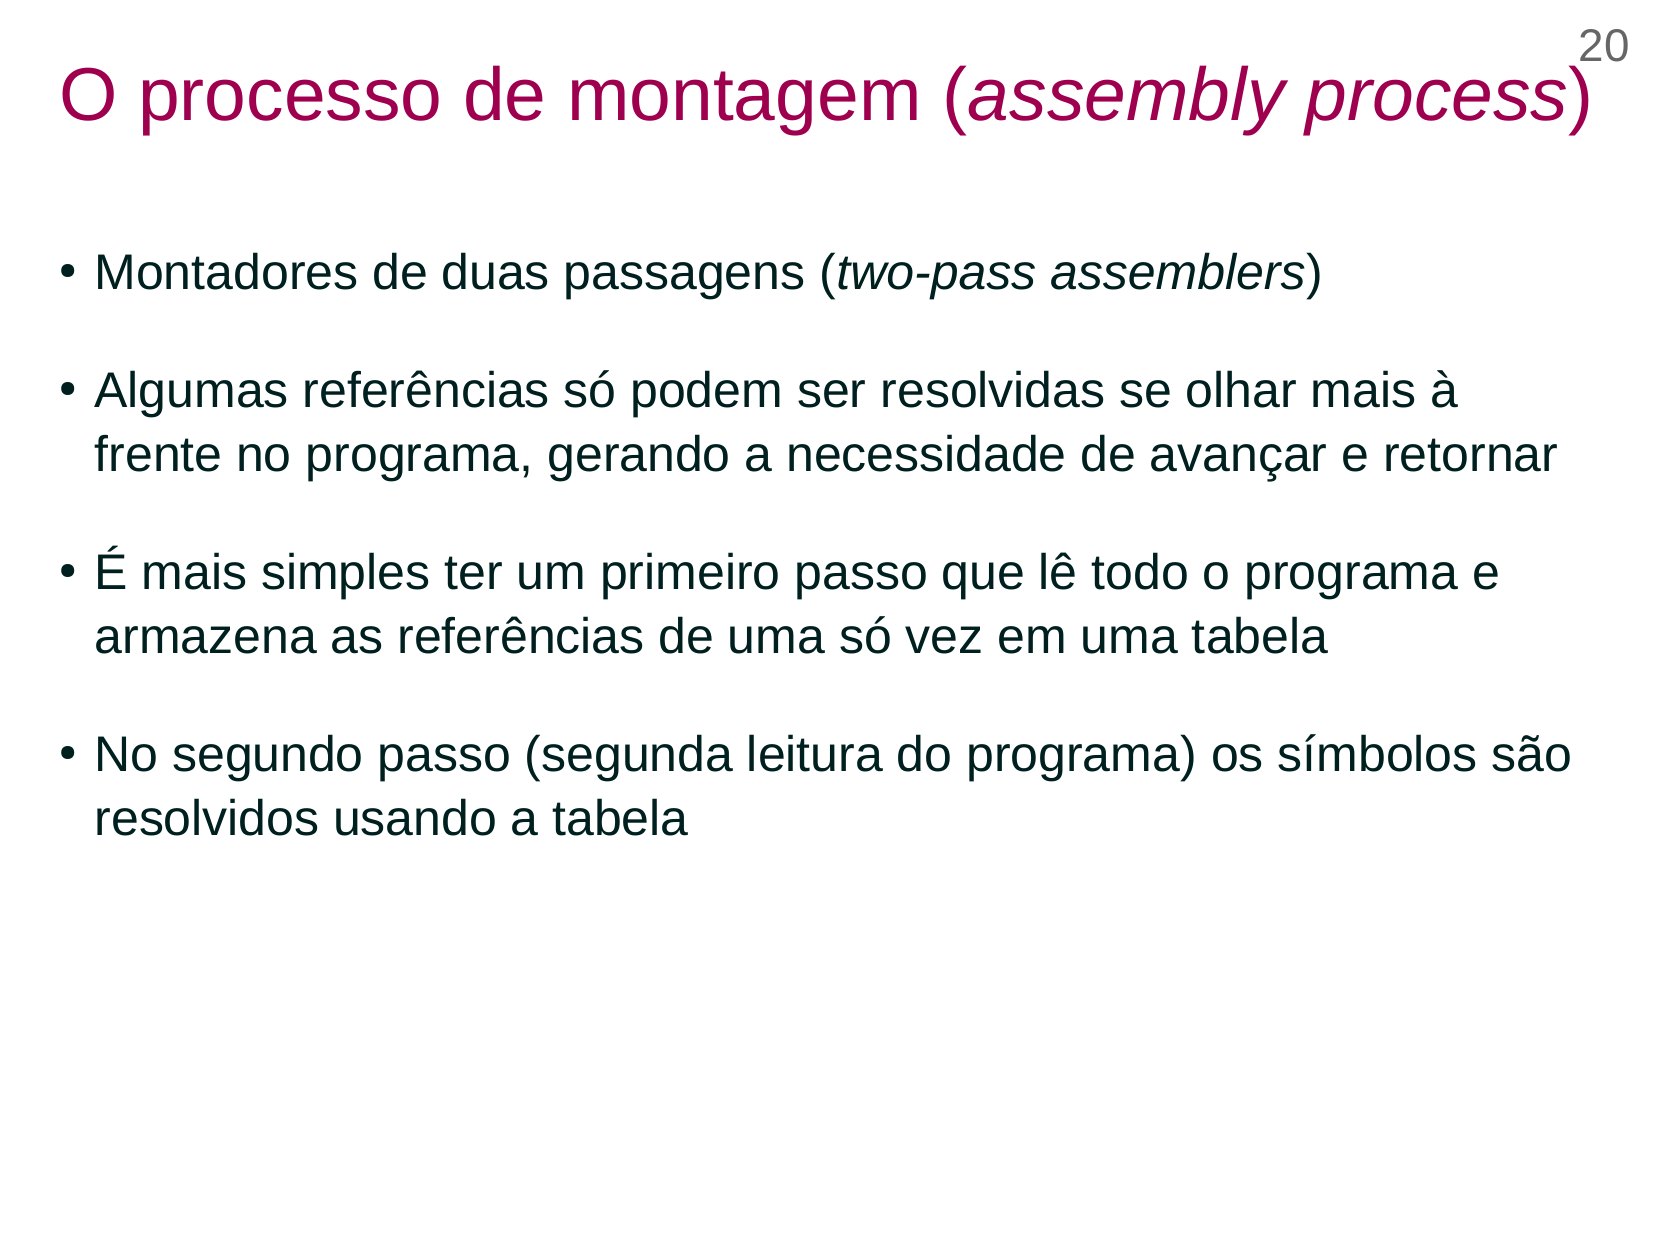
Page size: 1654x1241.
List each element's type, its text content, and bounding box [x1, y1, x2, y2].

title O processo de montagem (assembly process) [59, 29, 1595, 148]
list Montadores de duas passagens (two-pass assemblers) Algumas referências só podem ser resolvidas se olhar mais à frente no programa, gerando a necessidade de avançar e retornar É mais simples ter um primeiro passo que lê todo o programa e armazena as referências de uma só vez em uma tabela No segundo passo (segunda leitura do programa) os símbolos são resolvidos usando a tabela [59, 236, 1595, 1211]
